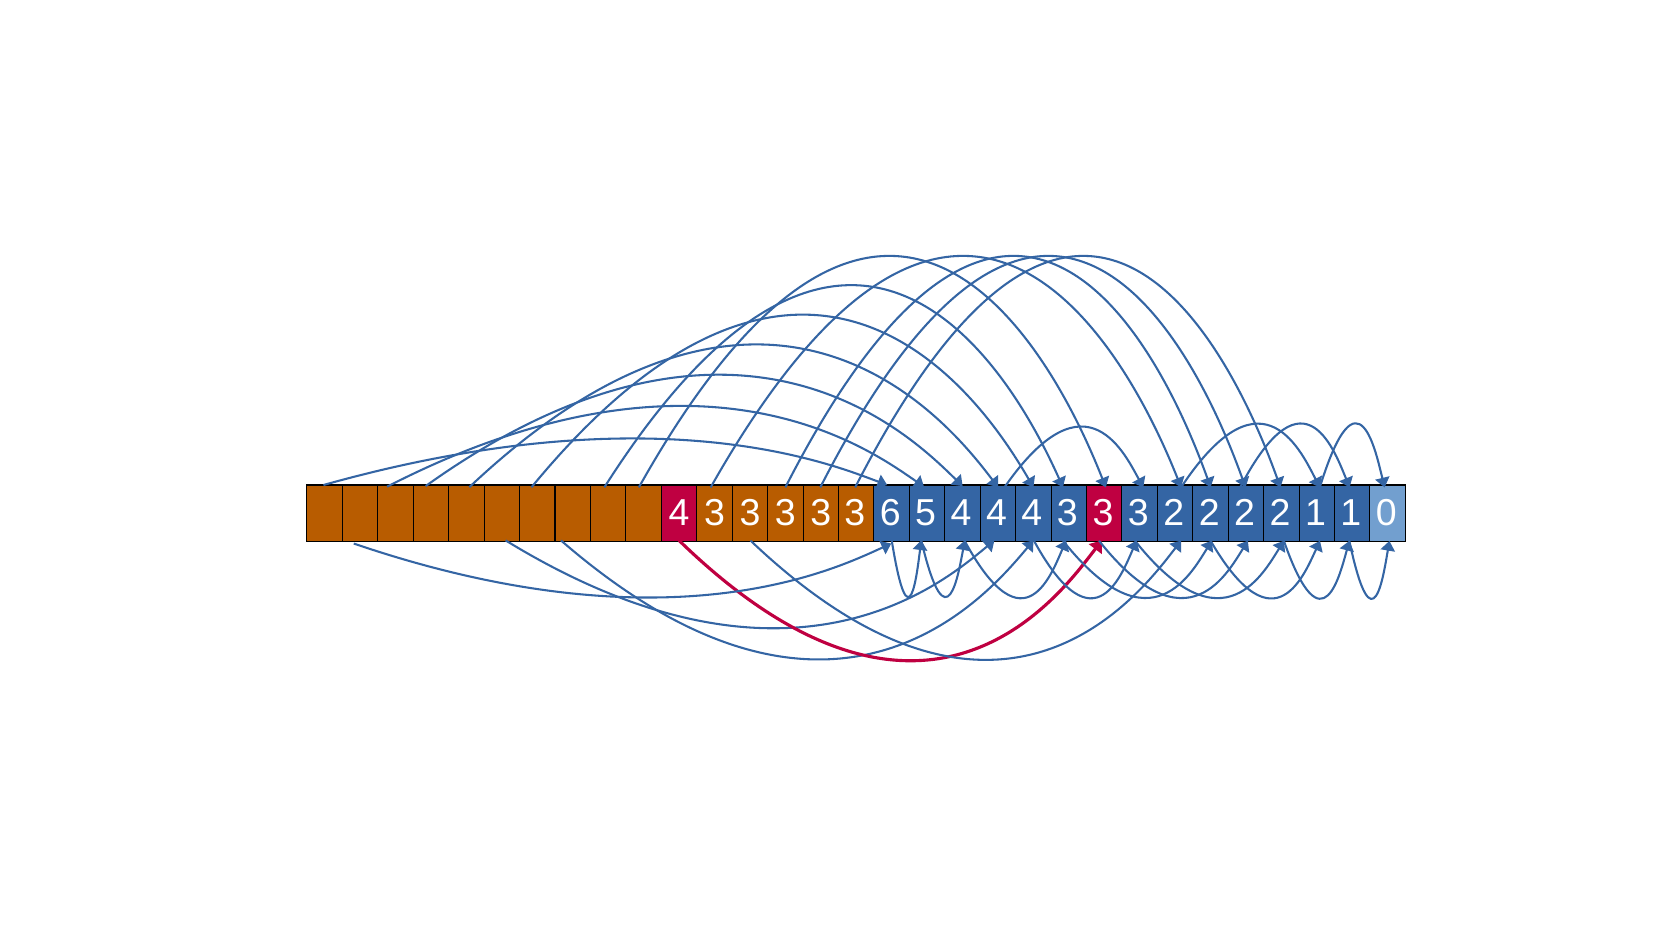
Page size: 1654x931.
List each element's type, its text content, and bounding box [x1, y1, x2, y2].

table_header 2 [1158, 486, 1192, 541]
table_header 1 [1335, 486, 1369, 541]
table_header 4 [1016, 486, 1051, 541]
table_header [414, 486, 448, 541]
table_header [378, 486, 413, 541]
table_header [591, 486, 625, 541]
table_header 0 [1370, 486, 1405, 541]
table_header 6 [874, 486, 909, 541]
table_header 3 [697, 486, 732, 541]
table_header [556, 486, 590, 541]
table_header [307, 486, 342, 541]
table_header 2 [1193, 486, 1228, 541]
table_header 1 [1300, 486, 1334, 541]
table_header 4 [981, 486, 1015, 541]
table_header [626, 486, 661, 541]
table_header 2 [1229, 486, 1263, 541]
table_header 2 [1264, 486, 1299, 541]
table_header 3 [768, 486, 803, 541]
table_header [343, 486, 377, 541]
table_header 3 [1087, 486, 1121, 541]
table_header 3 [839, 486, 873, 541]
table_header [449, 486, 484, 541]
table_header 4 [662, 486, 696, 541]
table_header 3 [733, 486, 767, 541]
table_header 4 [945, 486, 980, 541]
table_header [485, 486, 519, 541]
table_header 3 [1052, 486, 1086, 541]
table_header 5 [910, 486, 944, 541]
table_header [520, 486, 554, 541]
table_header 3 [1122, 486, 1157, 541]
table_header 3 [804, 486, 838, 541]
